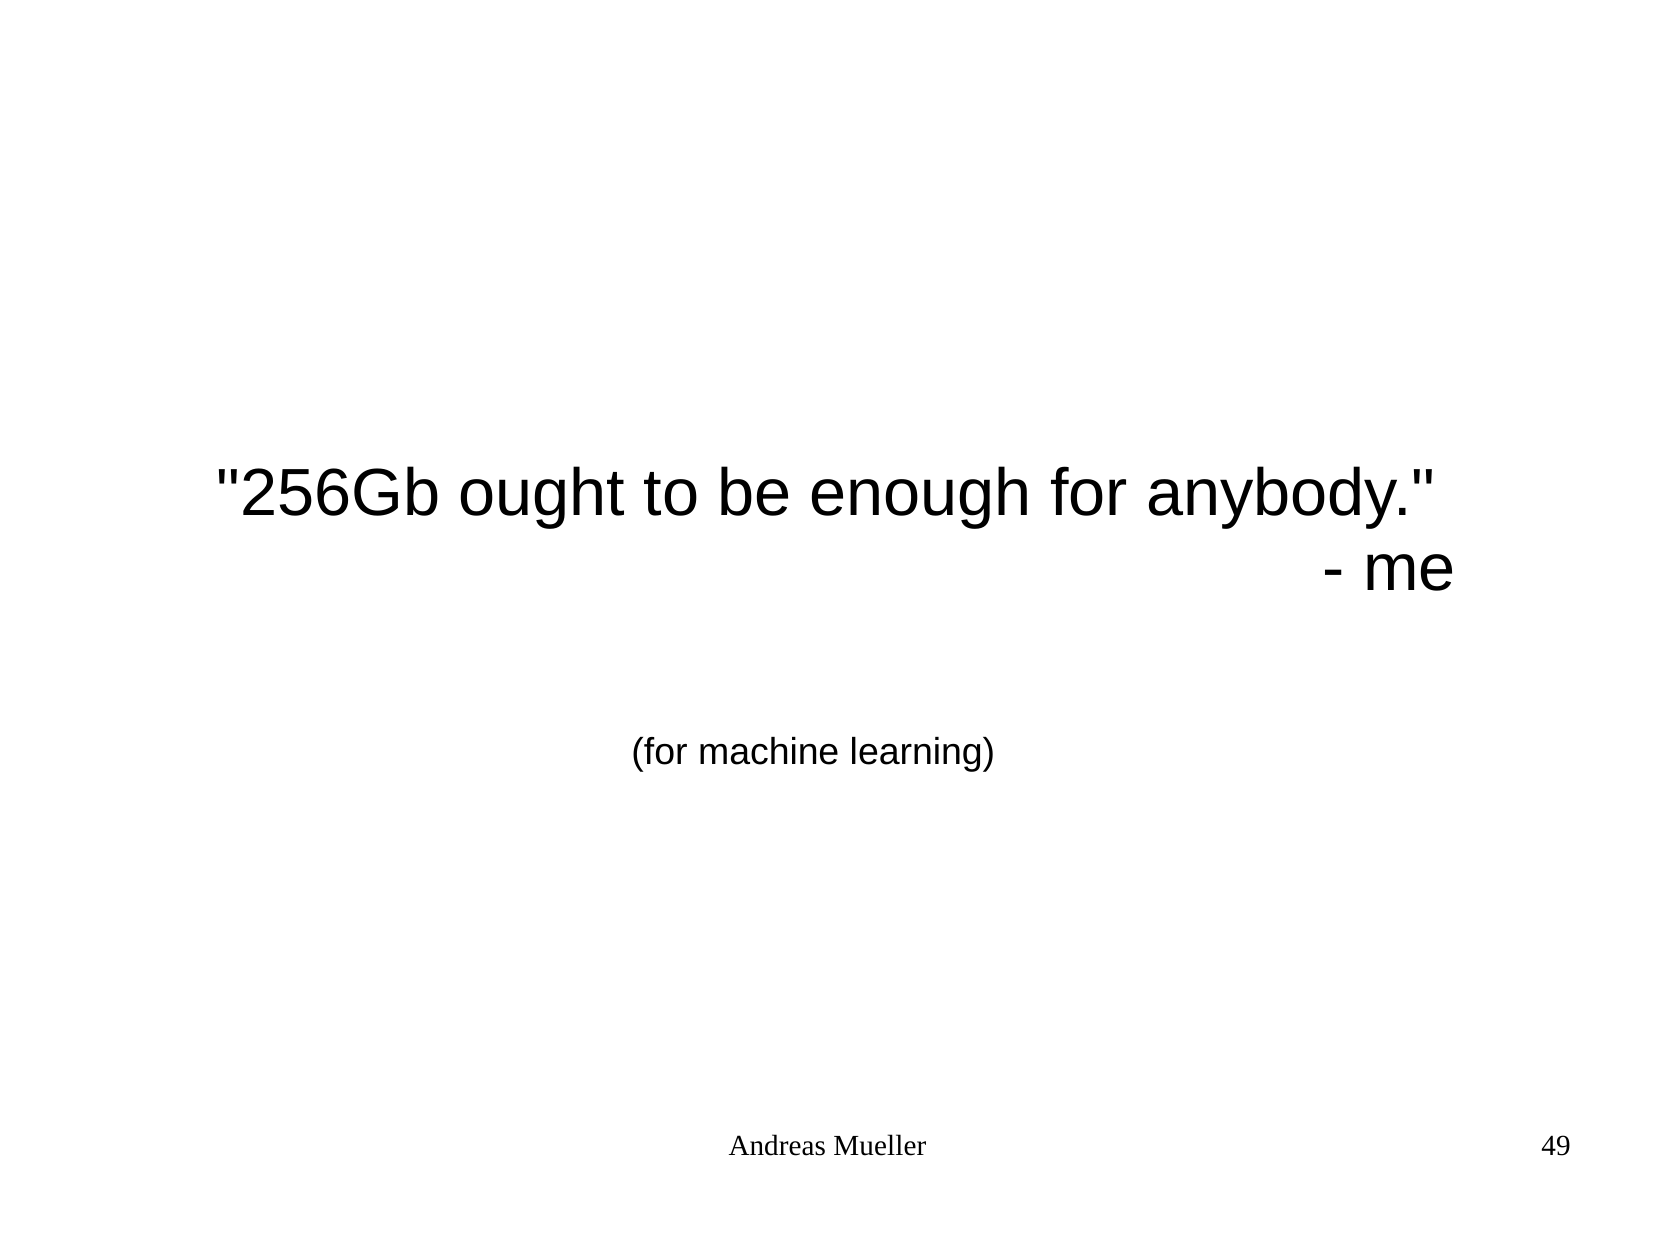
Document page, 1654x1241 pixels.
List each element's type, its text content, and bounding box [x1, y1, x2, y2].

subtitle "256Gb ought to be enough for anybody." - me [82, 49, 1571, 1010]
text_box (for machine learning) [616, 723, 1037, 781]
